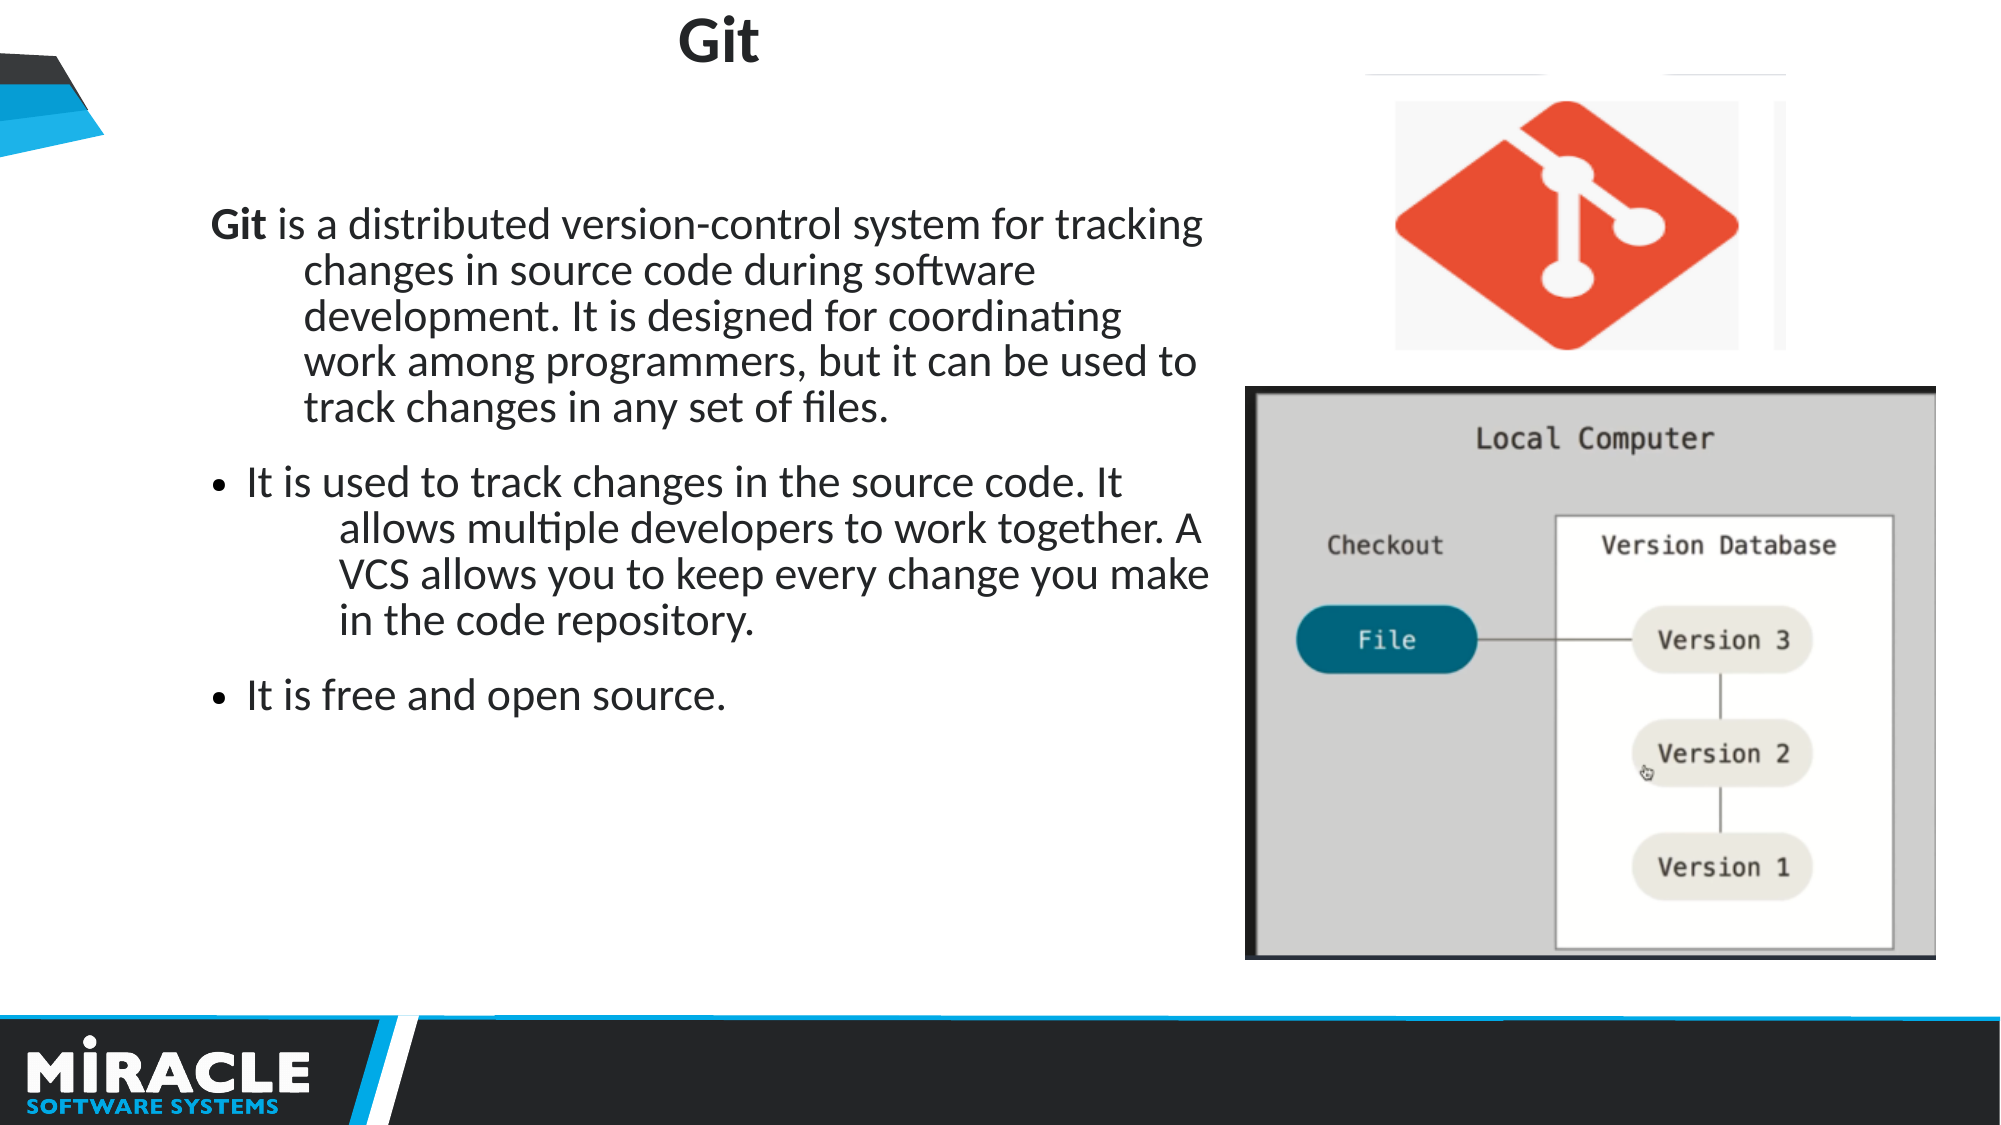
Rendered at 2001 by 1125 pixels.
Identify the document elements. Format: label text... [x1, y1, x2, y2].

picture [1245, 386, 1936, 961]
picture [1365, 74, 1786, 361]
text_box Git Git is a distributed version-control system for tracking changes in source code during software development. It is designed for coordinating work among programmers, but it can be used to track changes in any set of files. It is used to track changes in the source code. It allows multiple developers to work together. A VCS allows you to keep every change you make in the code repository. It is free and open source. [45, 4, 1231, 886]
